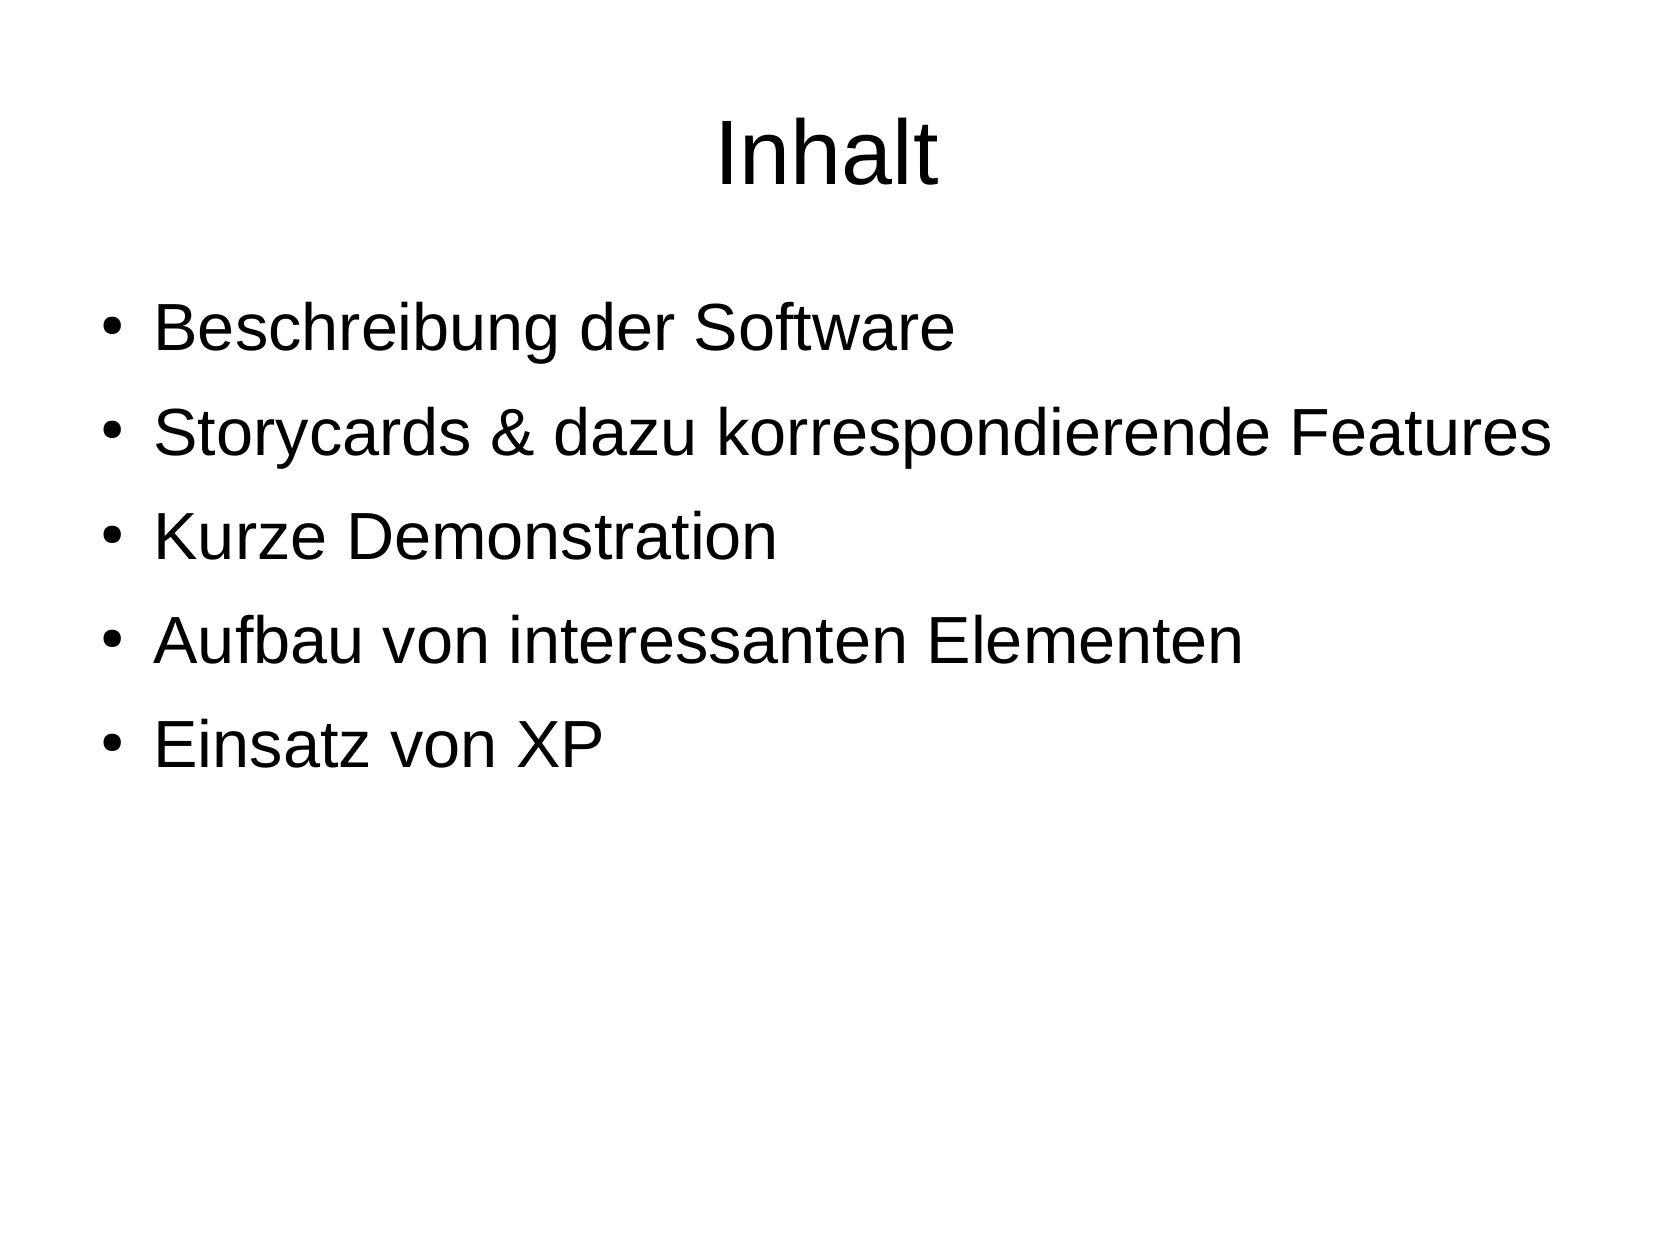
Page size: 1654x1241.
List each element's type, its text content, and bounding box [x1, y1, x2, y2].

list Beschreibung der Software Storycards & dazu korrespondierende Features Kurze Demonstration Aufbau von interessanten Elementen Einsatz von XP [82, 290, 1571, 1109]
title Inhalt [82, 49, 1571, 257]
